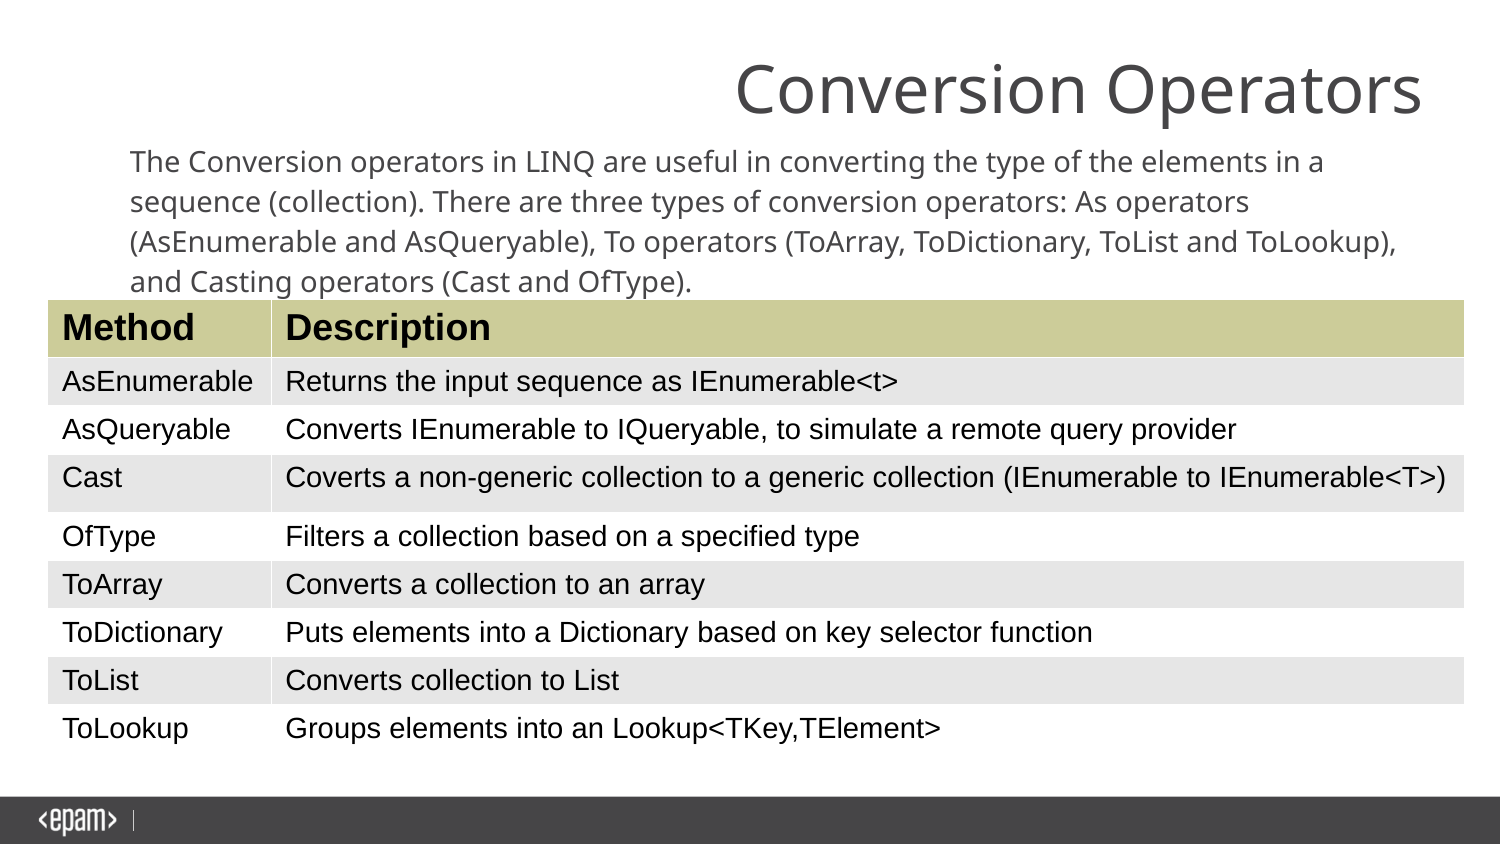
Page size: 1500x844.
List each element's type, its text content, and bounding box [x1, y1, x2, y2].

table_cell ToDictionary [48, 609, 271, 656]
title Conversion Operators [75, 33, 1425, 142]
table_cell Returns the input sequence as IEnumerable<t> [272, 358, 1464, 405]
table_cell Converts a collection to an array [272, 561, 1464, 608]
table_cell Cast [48, 455, 271, 512]
table_header Method [48, 300, 271, 357]
table_cell ToArray [48, 561, 271, 608]
table_cell ToLookup [48, 705, 271, 753]
table_cell ToList [48, 657, 271, 704]
table_cell Converts collection to List [272, 657, 1464, 704]
table_cell Converts IEnumerable to IQueryable, to simulate a remote query provider [272, 406, 1464, 454]
table_cell AsQueryable [48, 406, 271, 454]
table_cell Groups elements into an Lookup<TKey,TElement> [272, 705, 1464, 753]
table_cell AsEnumerable [48, 358, 271, 405]
table_cell OfType [48, 513, 271, 560]
list The Conversion operators in LINQ are useful in converting the type of the elements in a sequence (collection). There are three types of conversion operators: As operators (AsEnumerable and AsQueryable), To operators (ToArray, ToDictionary, ToList and ToLookup), and Casting operators (Cast and OfType). [59, 141, 1409, 299]
table_cell Filters a collection based on a specified type [272, 513, 1464, 560]
table_cell Puts elements into a Dictionary based on key selector function [272, 609, 1464, 656]
table_header Description [272, 300, 1464, 357]
picture [38, 808, 117, 837]
table_cell Coverts a non-generic collection to a generic collection (IEnumerable to IEnumerable<T>) [272, 455, 1464, 512]
